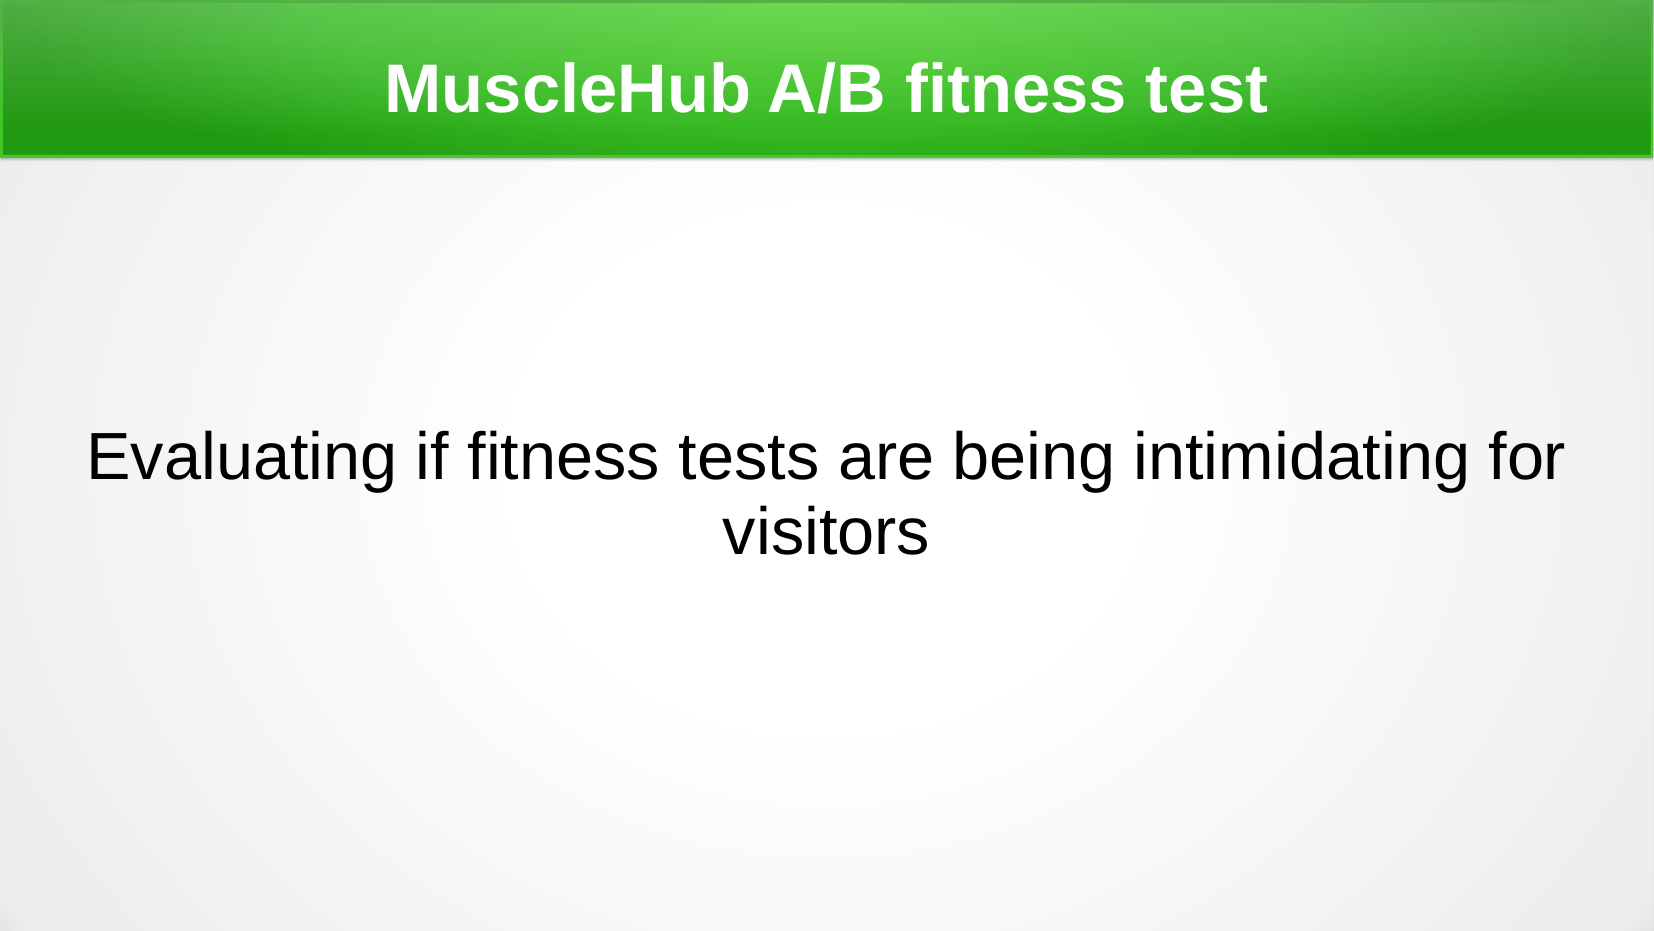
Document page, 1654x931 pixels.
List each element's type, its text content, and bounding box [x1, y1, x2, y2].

title MuscleHub A/B fitness test [82, 35, 1571, 142]
subtitle Evaluating if fitness tests are being intimidating for visitors [82, 224, 1571, 764]
